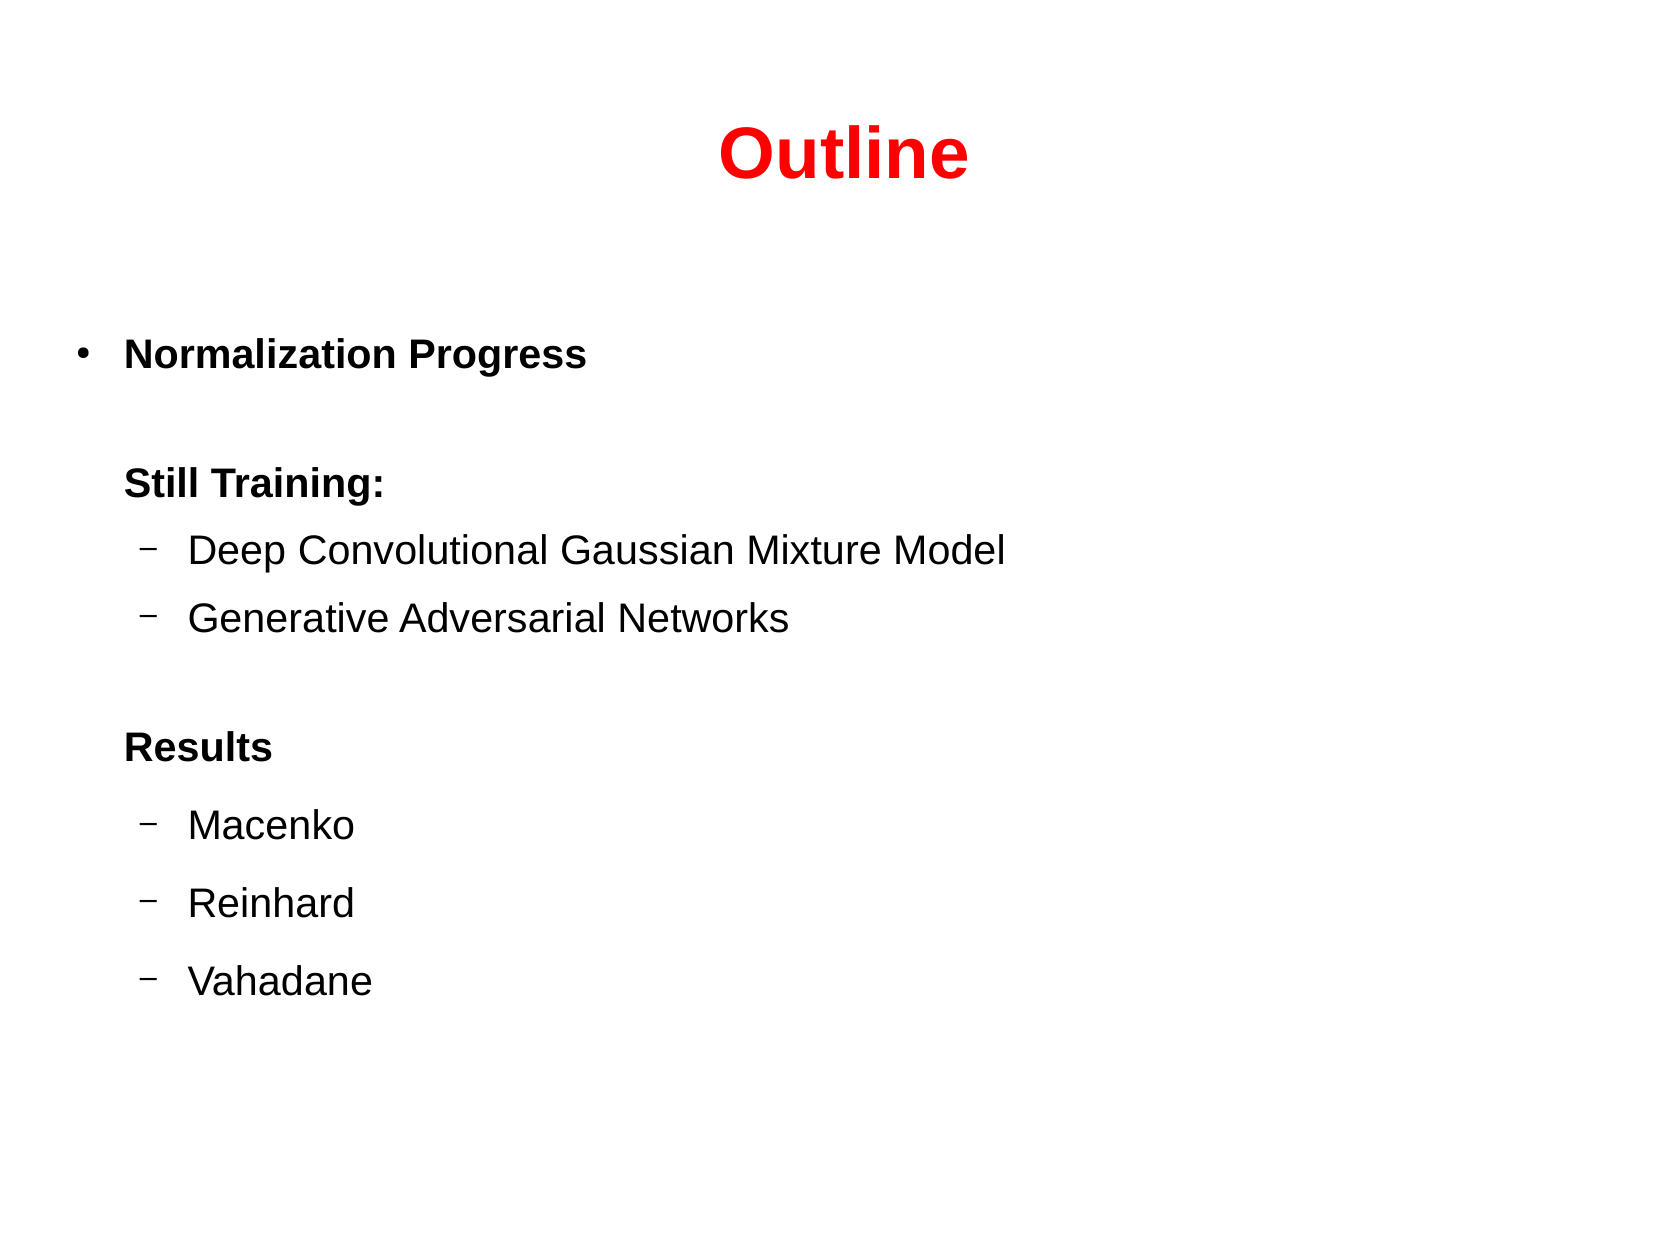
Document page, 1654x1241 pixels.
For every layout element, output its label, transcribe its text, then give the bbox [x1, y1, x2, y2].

title Outline [82, 49, 1571, 257]
list Normalization Progress Still Training: Deep Convolutional Gaussian Mixture Model Generative Adversarial Networks Results Macenko Reinhard Vahadane [60, 285, 1571, 1126]
